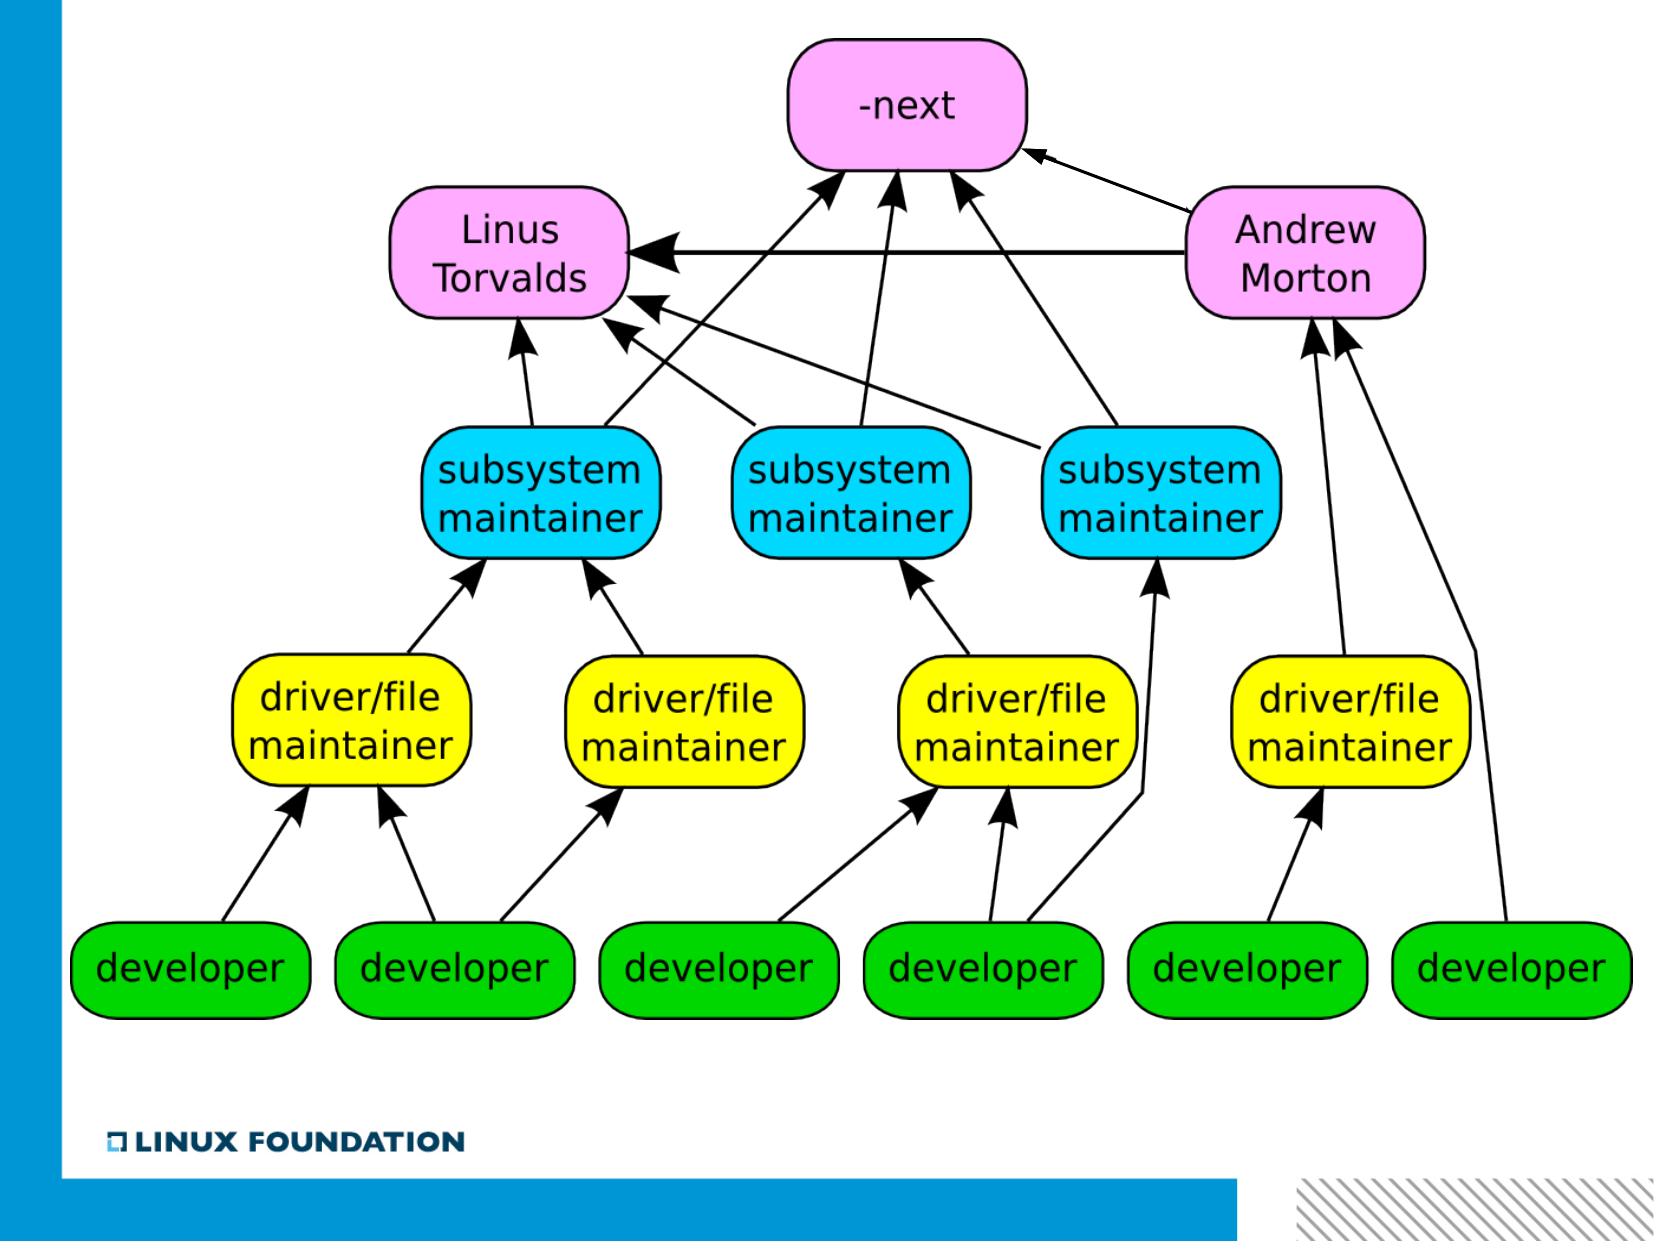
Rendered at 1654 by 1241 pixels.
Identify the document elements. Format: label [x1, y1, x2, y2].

picture [62, 0, 1654, 1241]
text_box [1056, 107, 1187, 208]
text_box [1056, 164, 1187, 217]
text_box [1633, 865, 1642, 1007]
